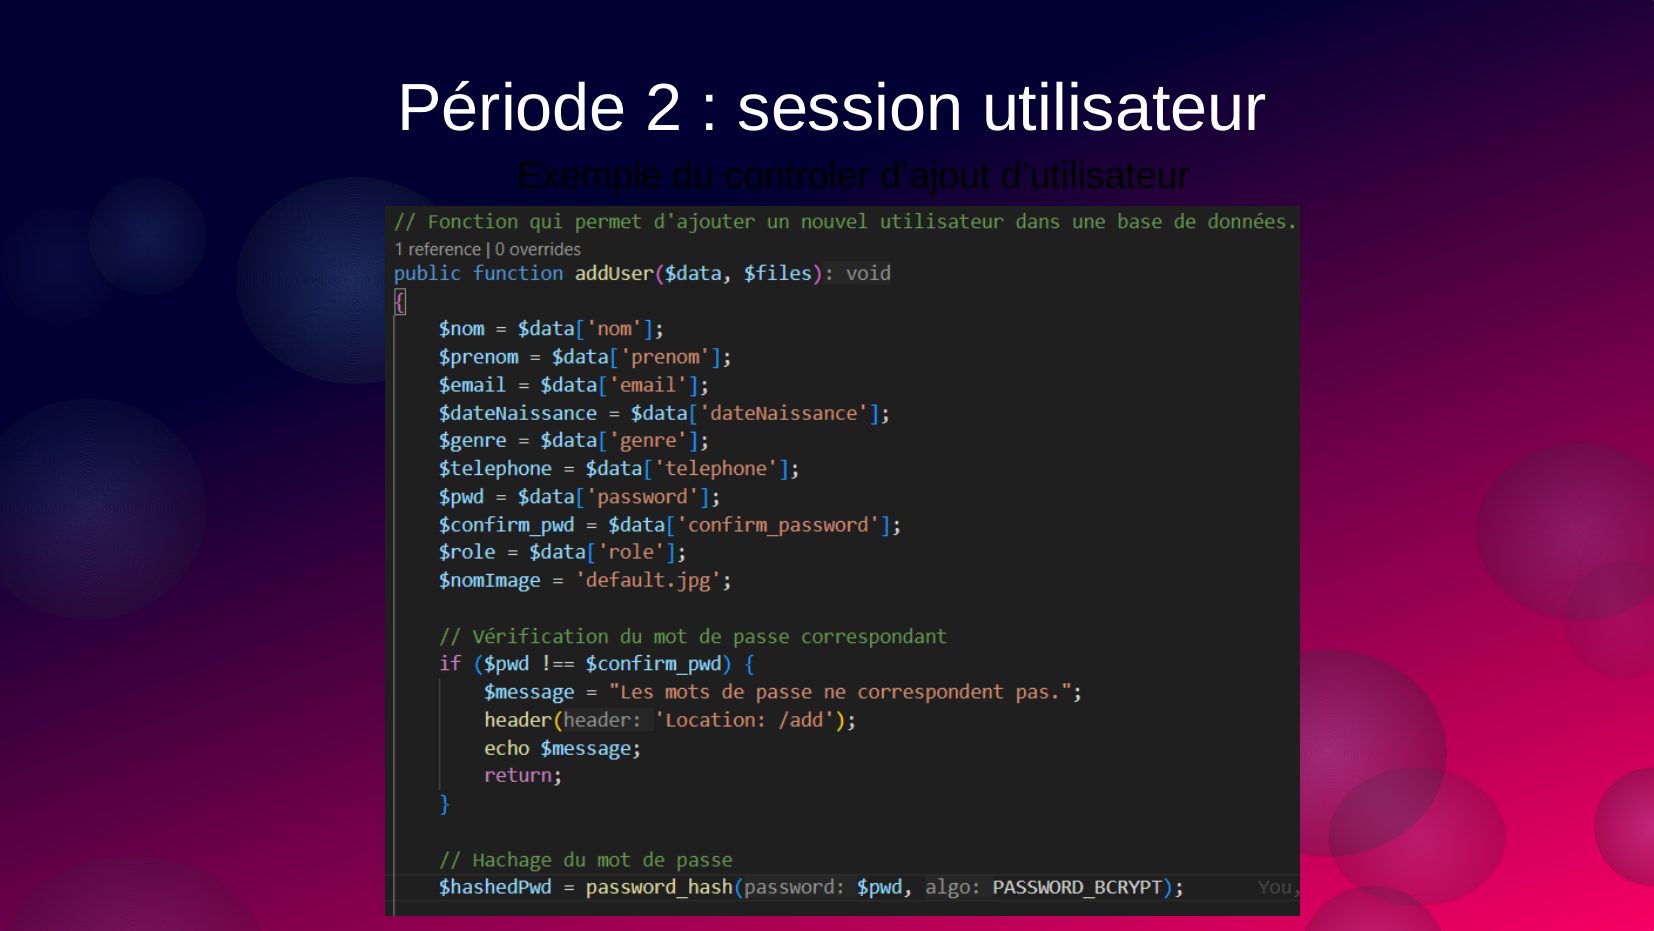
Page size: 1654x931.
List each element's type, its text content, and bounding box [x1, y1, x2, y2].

title Période 2 : session utilisateur [88, 29, 1577, 185]
text_box Exemple du controler d’ajout d’utilisateur [501, 147, 1207, 206]
picture [385, 206, 1300, 916]
